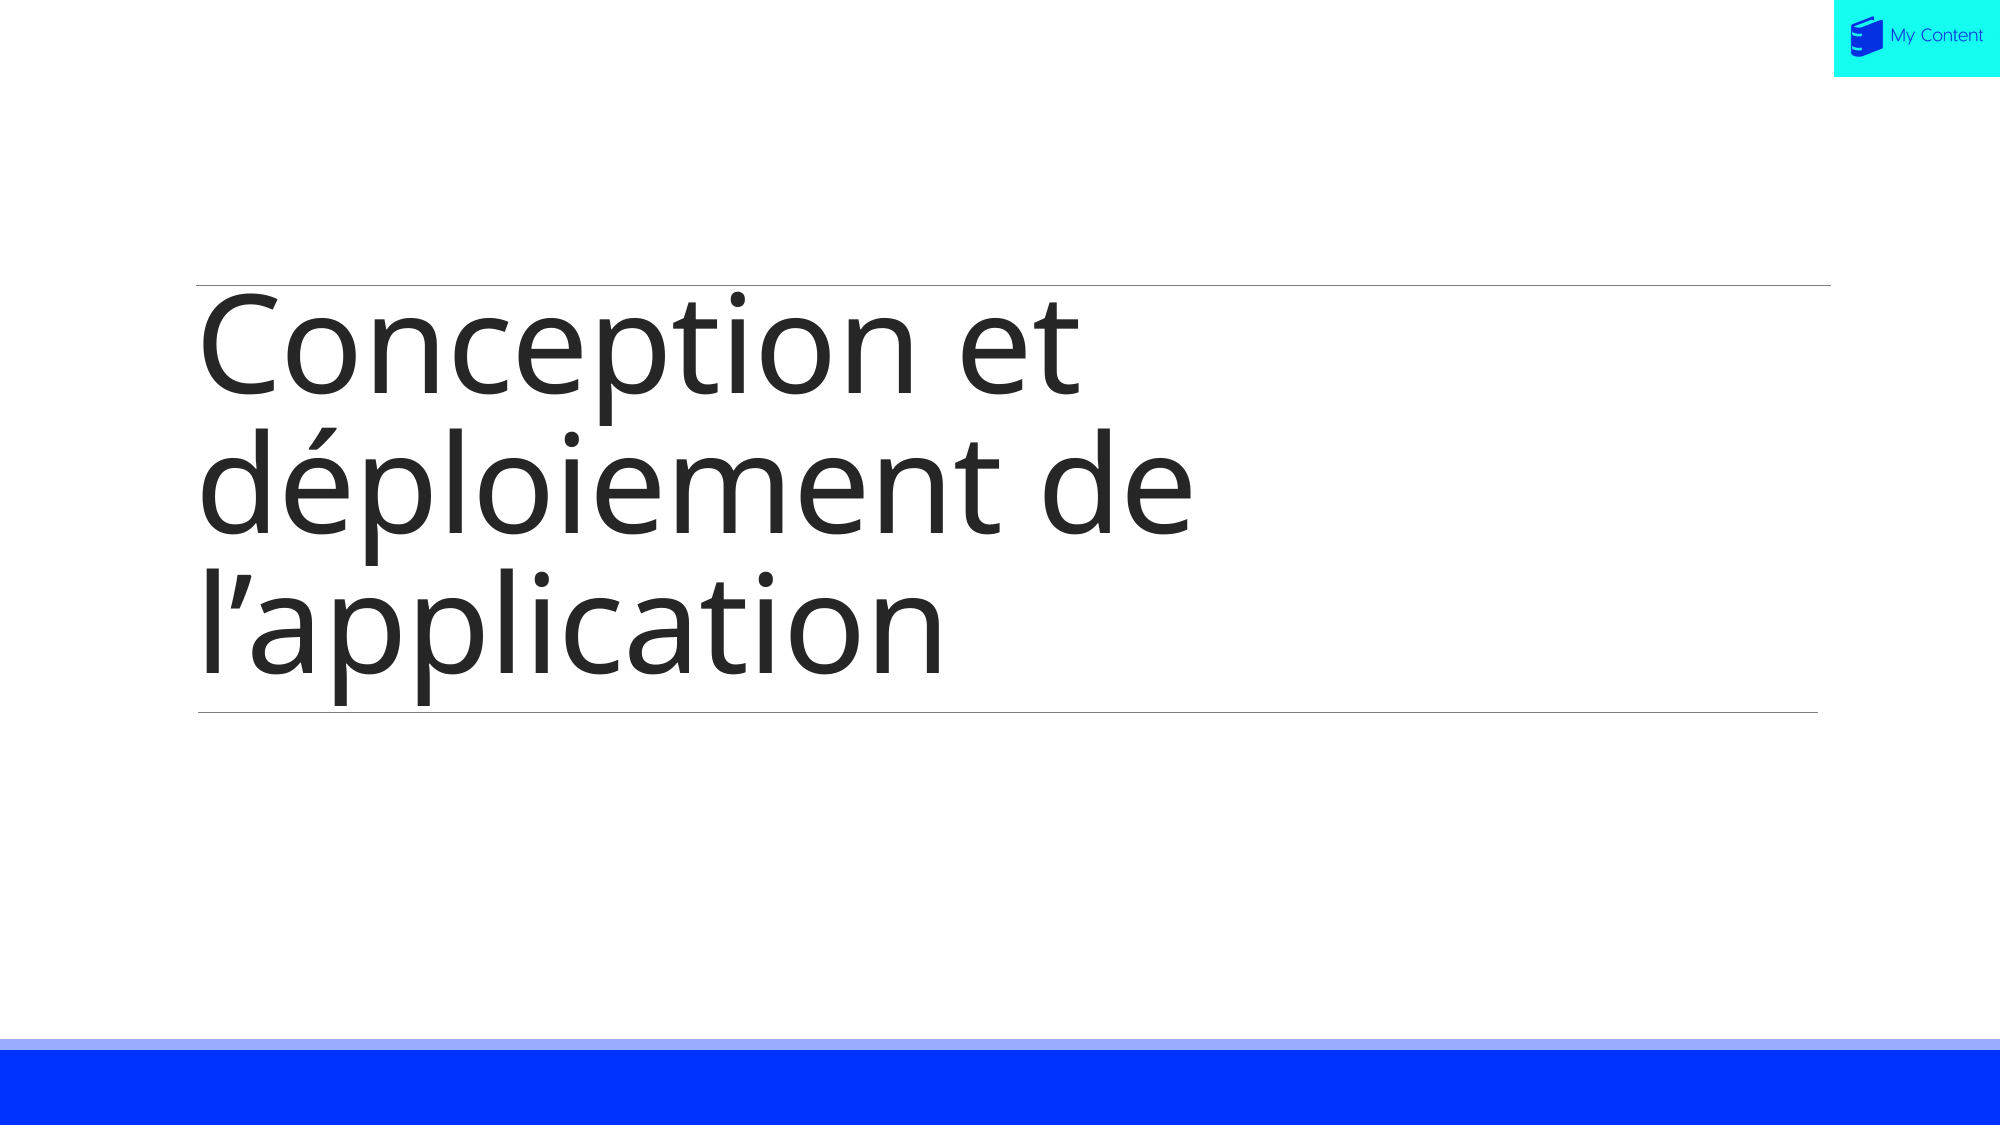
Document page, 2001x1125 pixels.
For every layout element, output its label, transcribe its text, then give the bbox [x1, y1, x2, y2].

picture [1834, 0, 2000, 77]
title Conception et déploiement de l’application [180, 124, 1831, 710]
